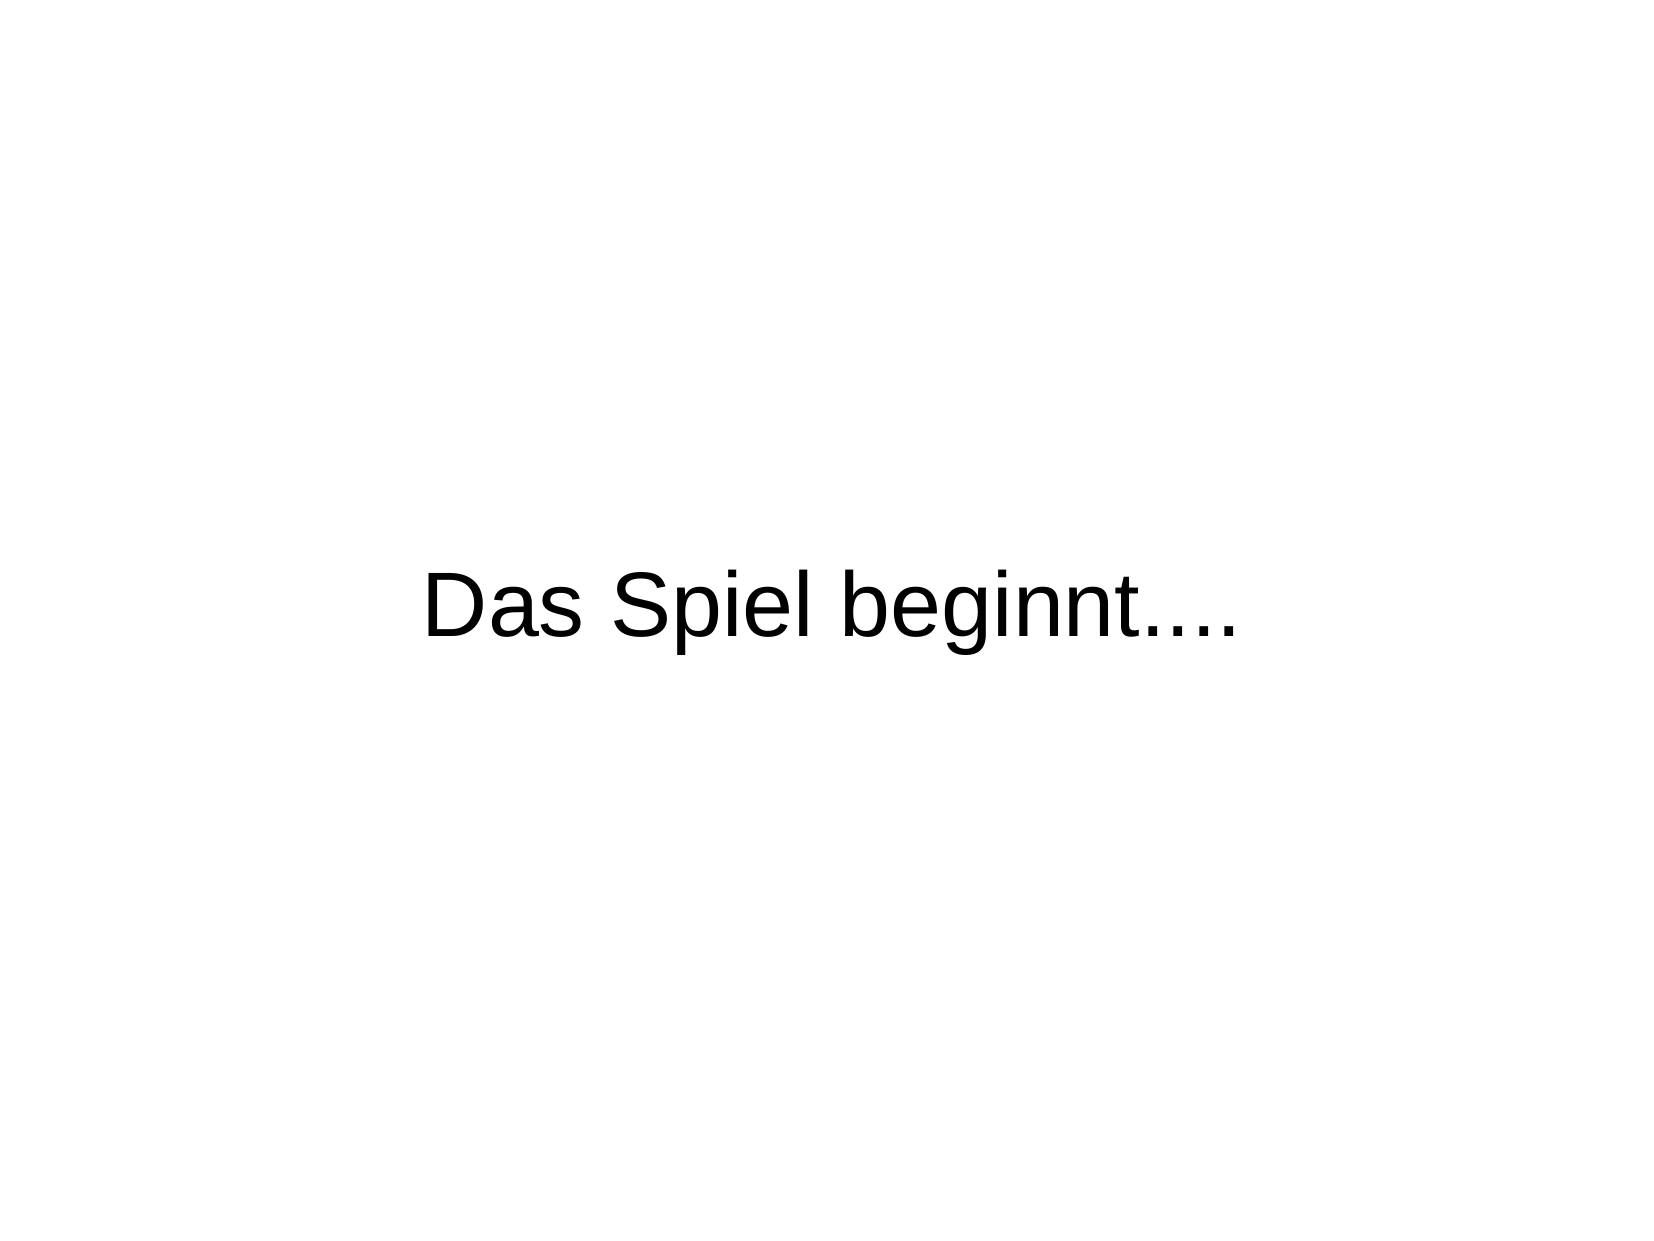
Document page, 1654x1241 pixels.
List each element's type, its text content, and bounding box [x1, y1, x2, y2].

title Das Spiel beginnt.... [88, 501, 1577, 709]
